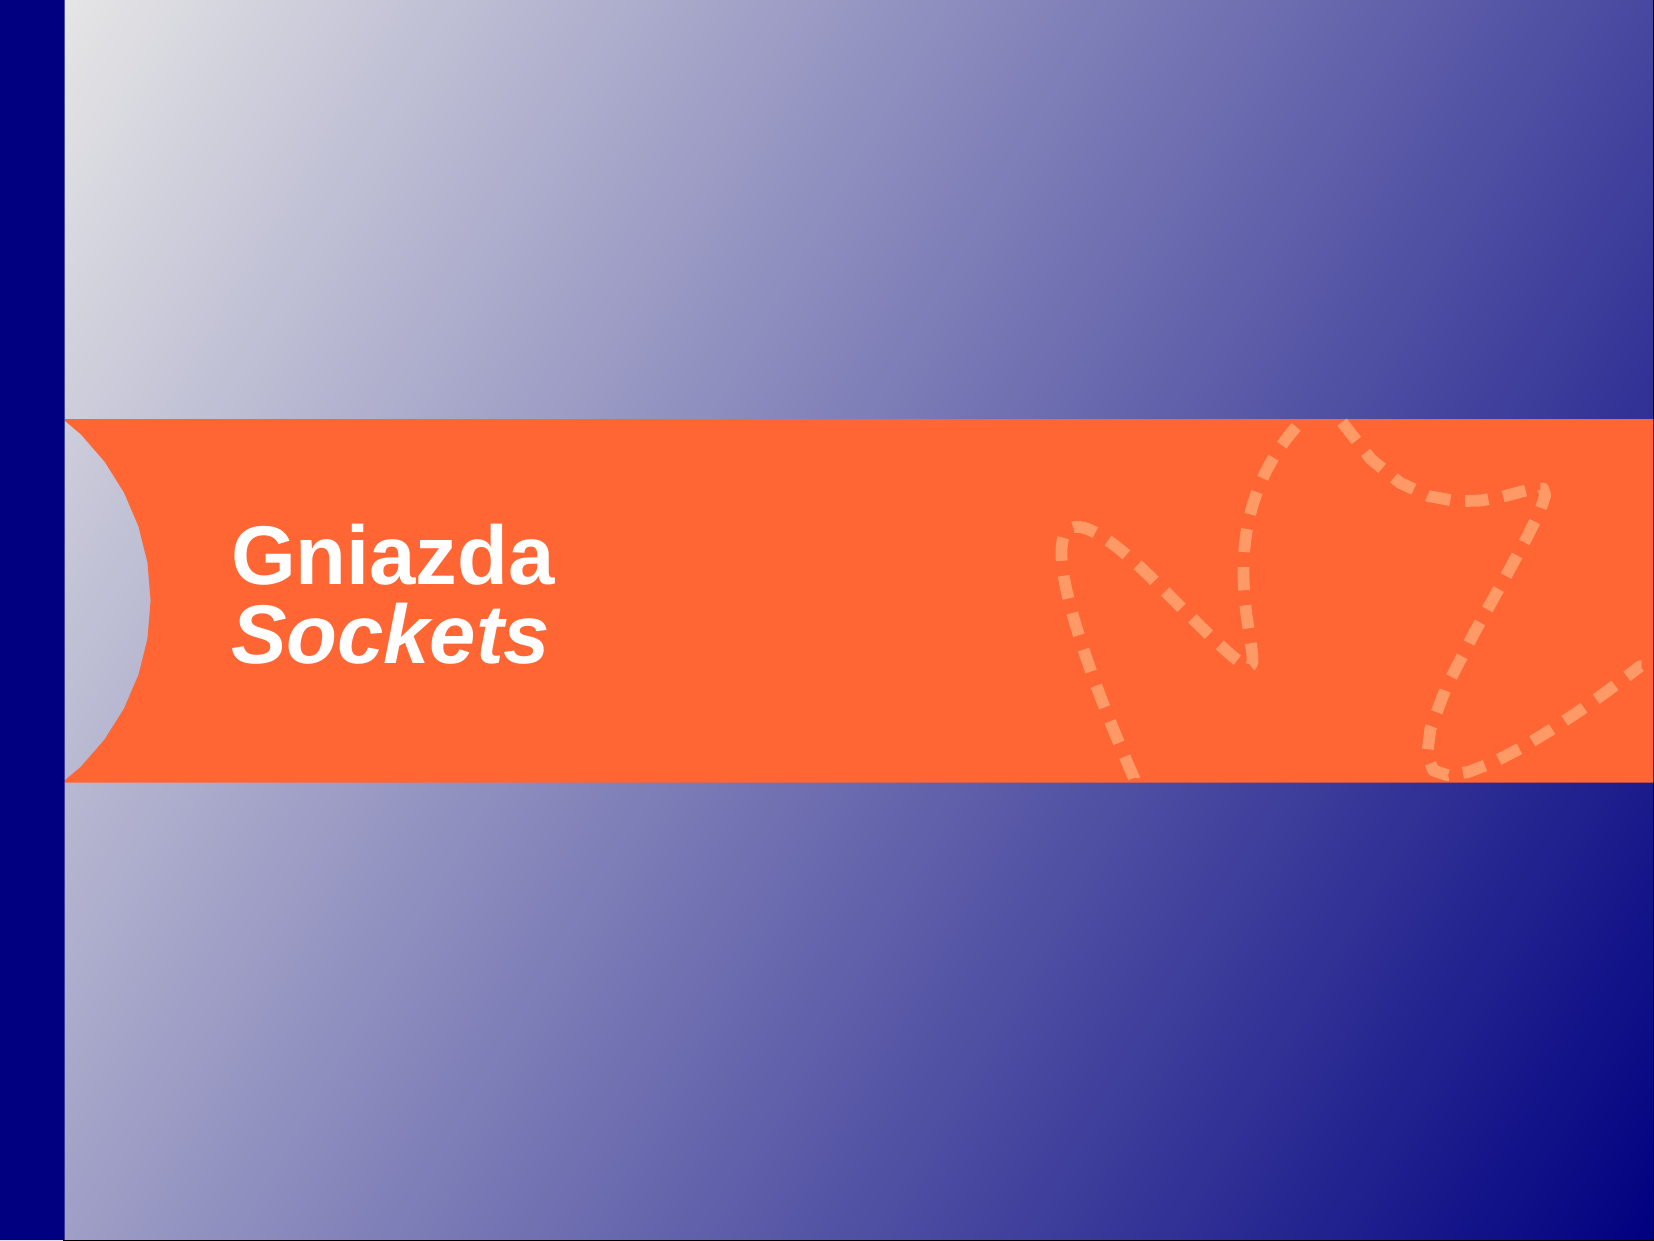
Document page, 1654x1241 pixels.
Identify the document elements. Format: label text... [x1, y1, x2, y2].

title Gniazda Sockets [231, 497, 1127, 704]
